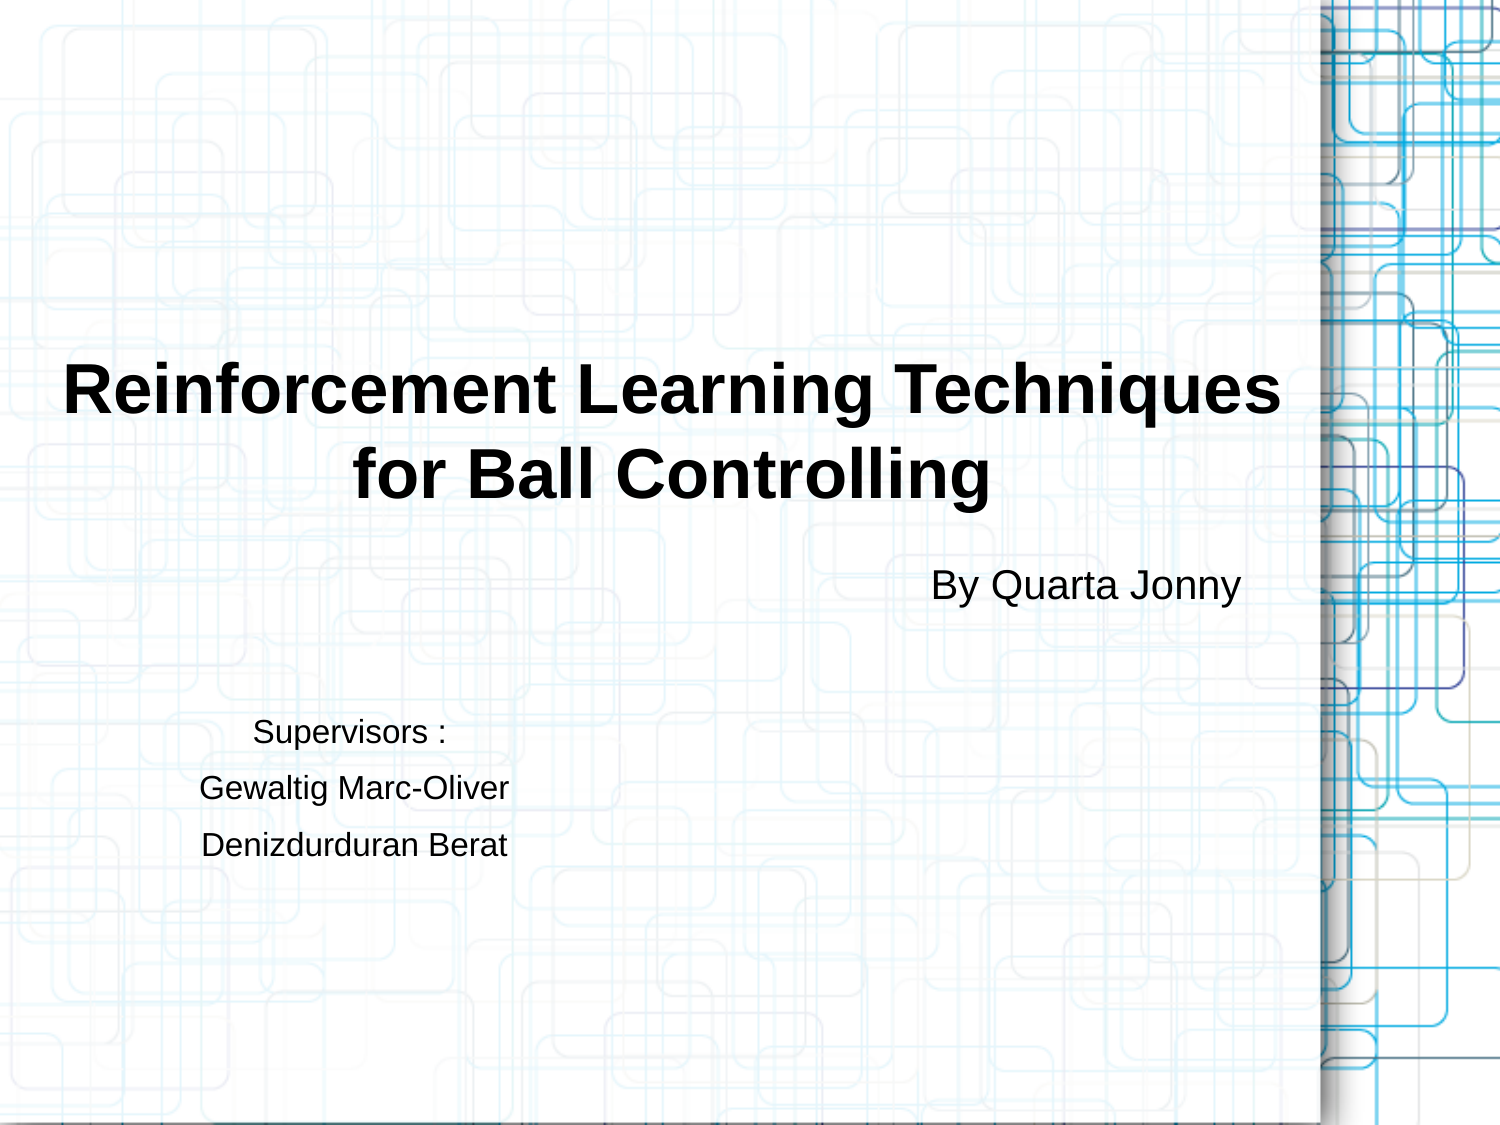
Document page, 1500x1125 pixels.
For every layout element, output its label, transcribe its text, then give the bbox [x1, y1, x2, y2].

subtitle By Quarta Jonny [225, 525, 1276, 631]
text_box Supervisors : Gewaltig Marc-Oliver Denizdurduran Berat [139, 702, 571, 951]
title Reinforcement Learning Techniques for Ball Controlling [35, 334, 1311, 606]
picture [0, 0, 1500, 1125]
